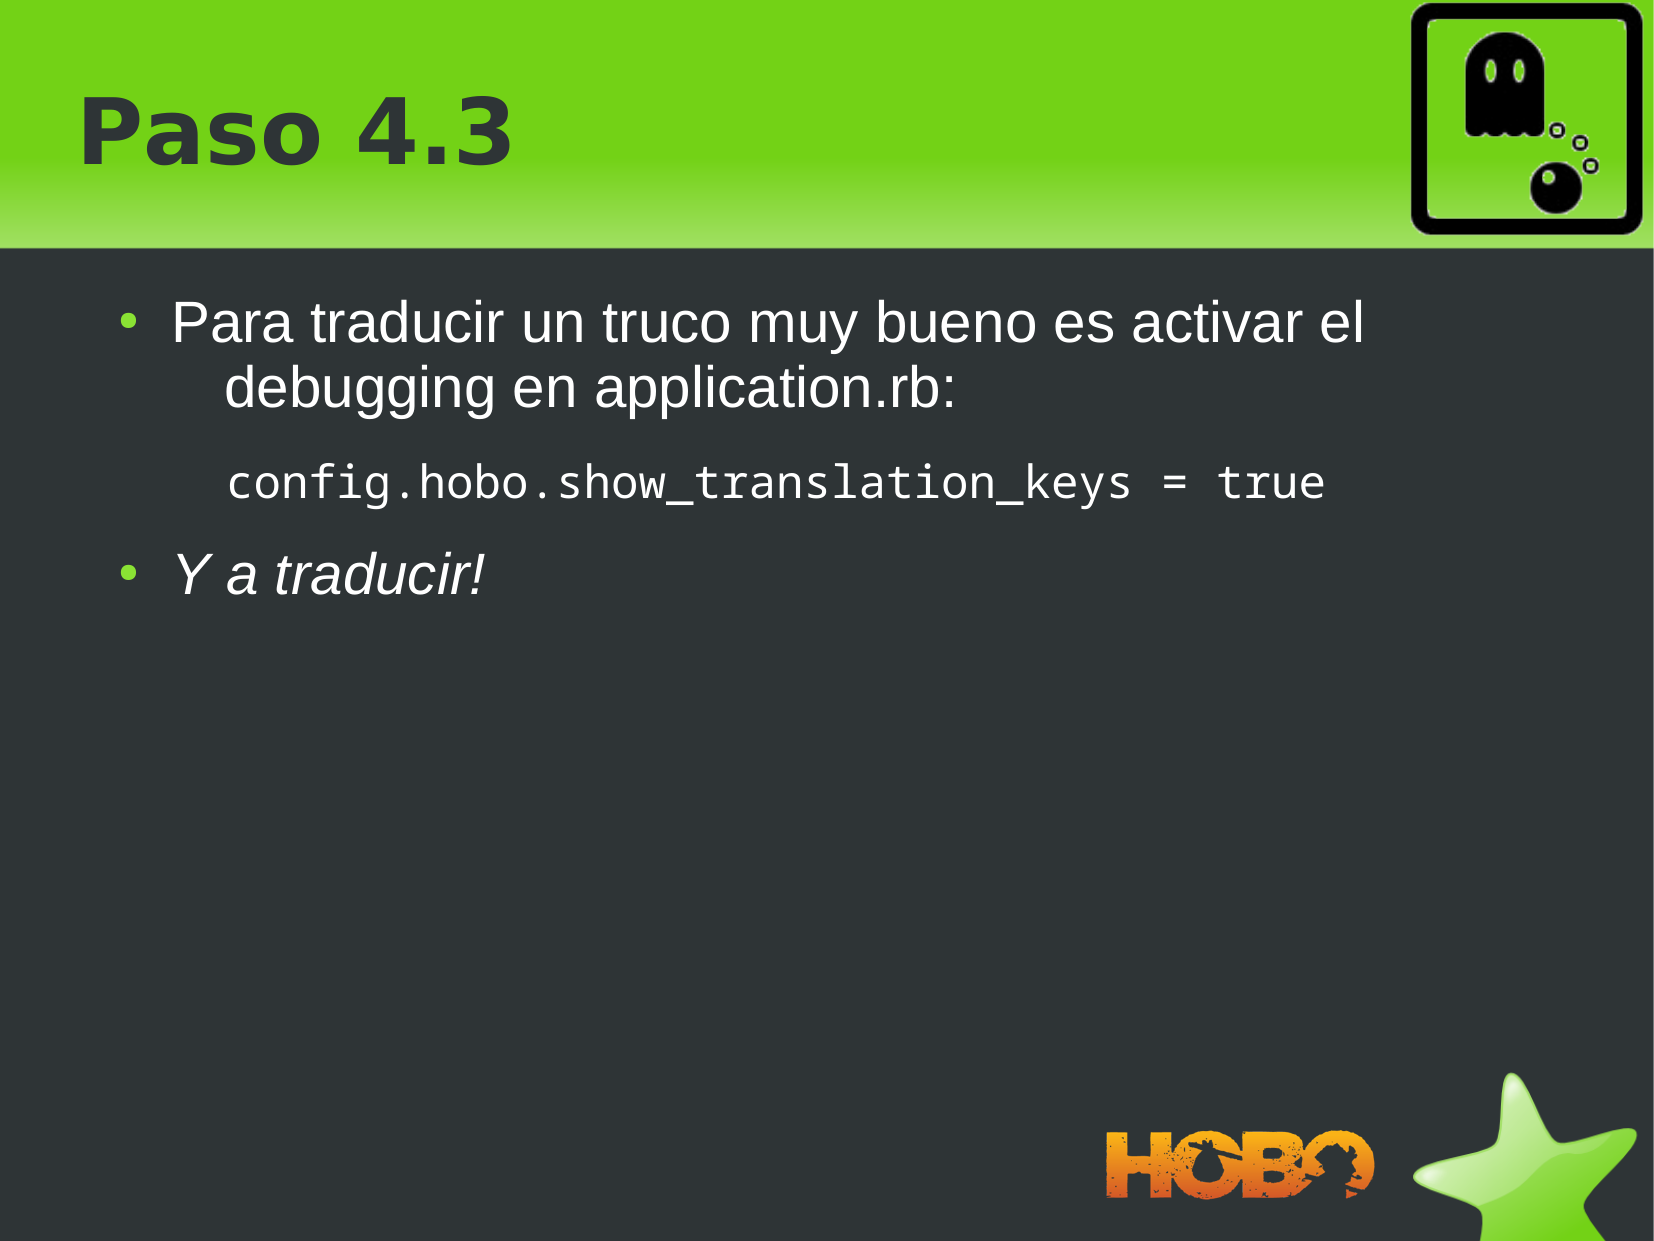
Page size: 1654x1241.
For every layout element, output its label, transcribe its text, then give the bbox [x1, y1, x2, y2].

title Paso 4.3 [76, 36, 1565, 229]
picture [0, 0, 1654, 1241]
list Para traducir un truco muy bueno es activar el debugging en application.rb: config.hobo.show_translation_keys = true Y a traducir! [82, 290, 1571, 1094]
